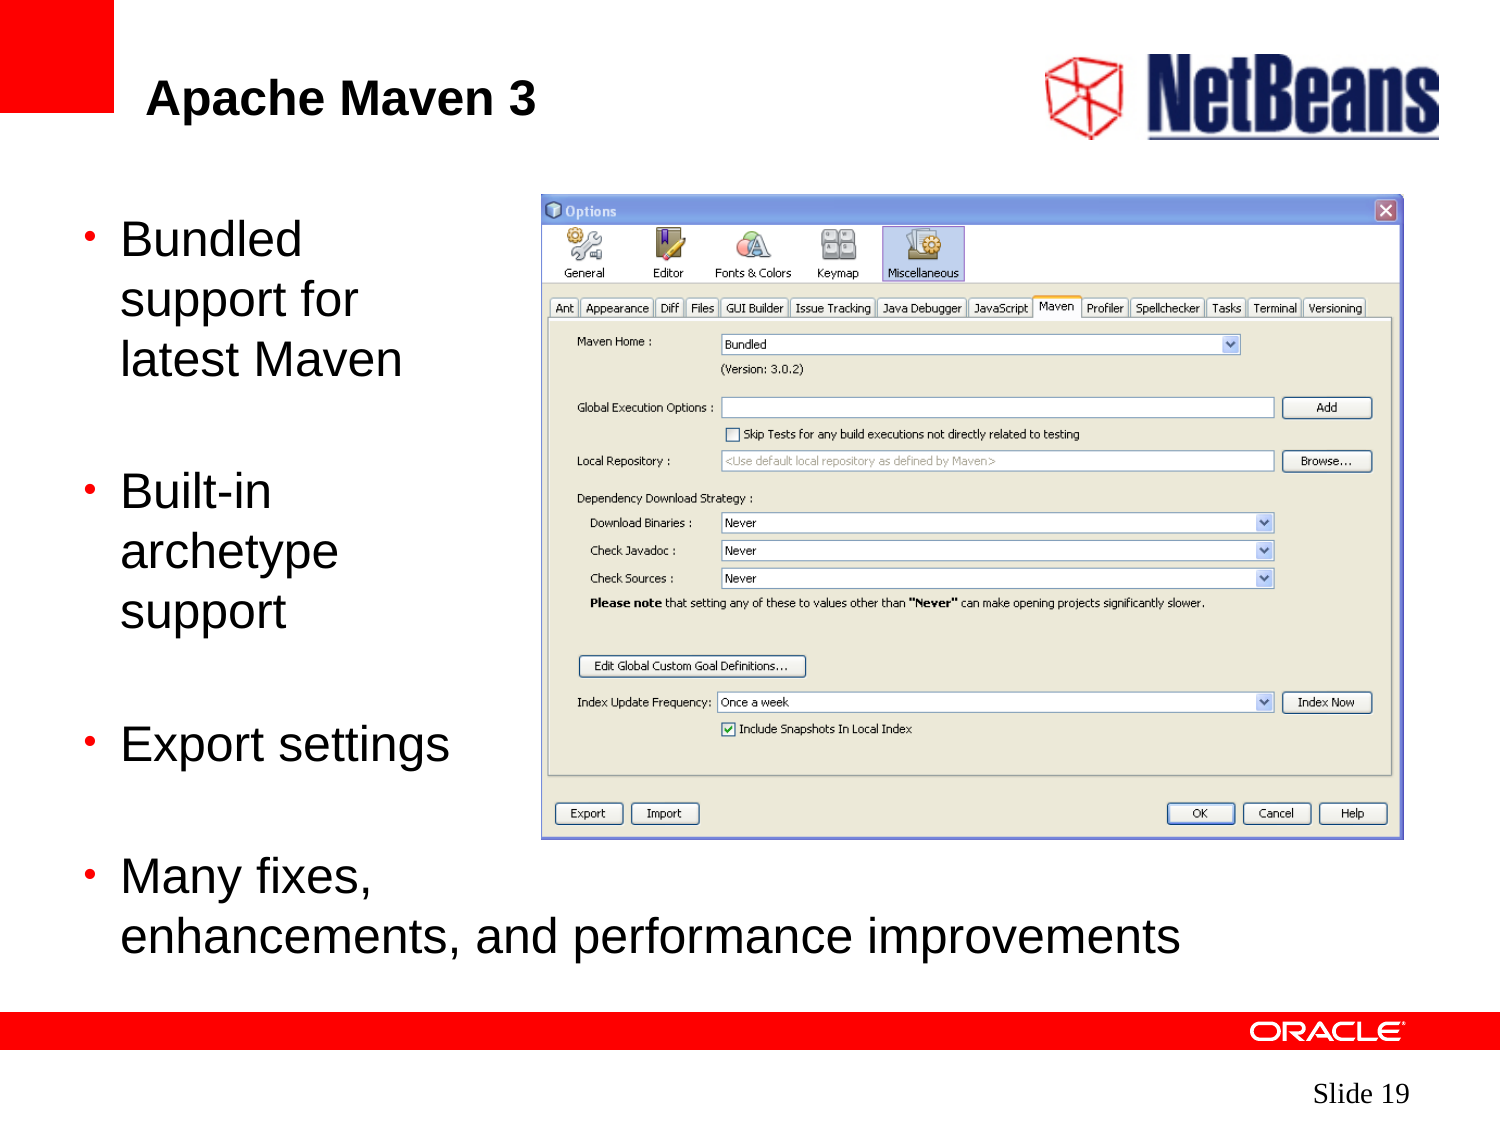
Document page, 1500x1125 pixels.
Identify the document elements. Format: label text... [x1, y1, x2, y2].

title Apache Maven 3 [130, 30, 983, 161]
picture [541, 194, 1404, 840]
picture [1045, 54, 1439, 140]
picture [0, 1012, 1500, 1050]
list Bundled support for latest Maven Built-in archetype support Export settings Many fixes, enhancements, and performance improvements [82, 206, 1400, 964]
picture [0, 0, 114, 113]
